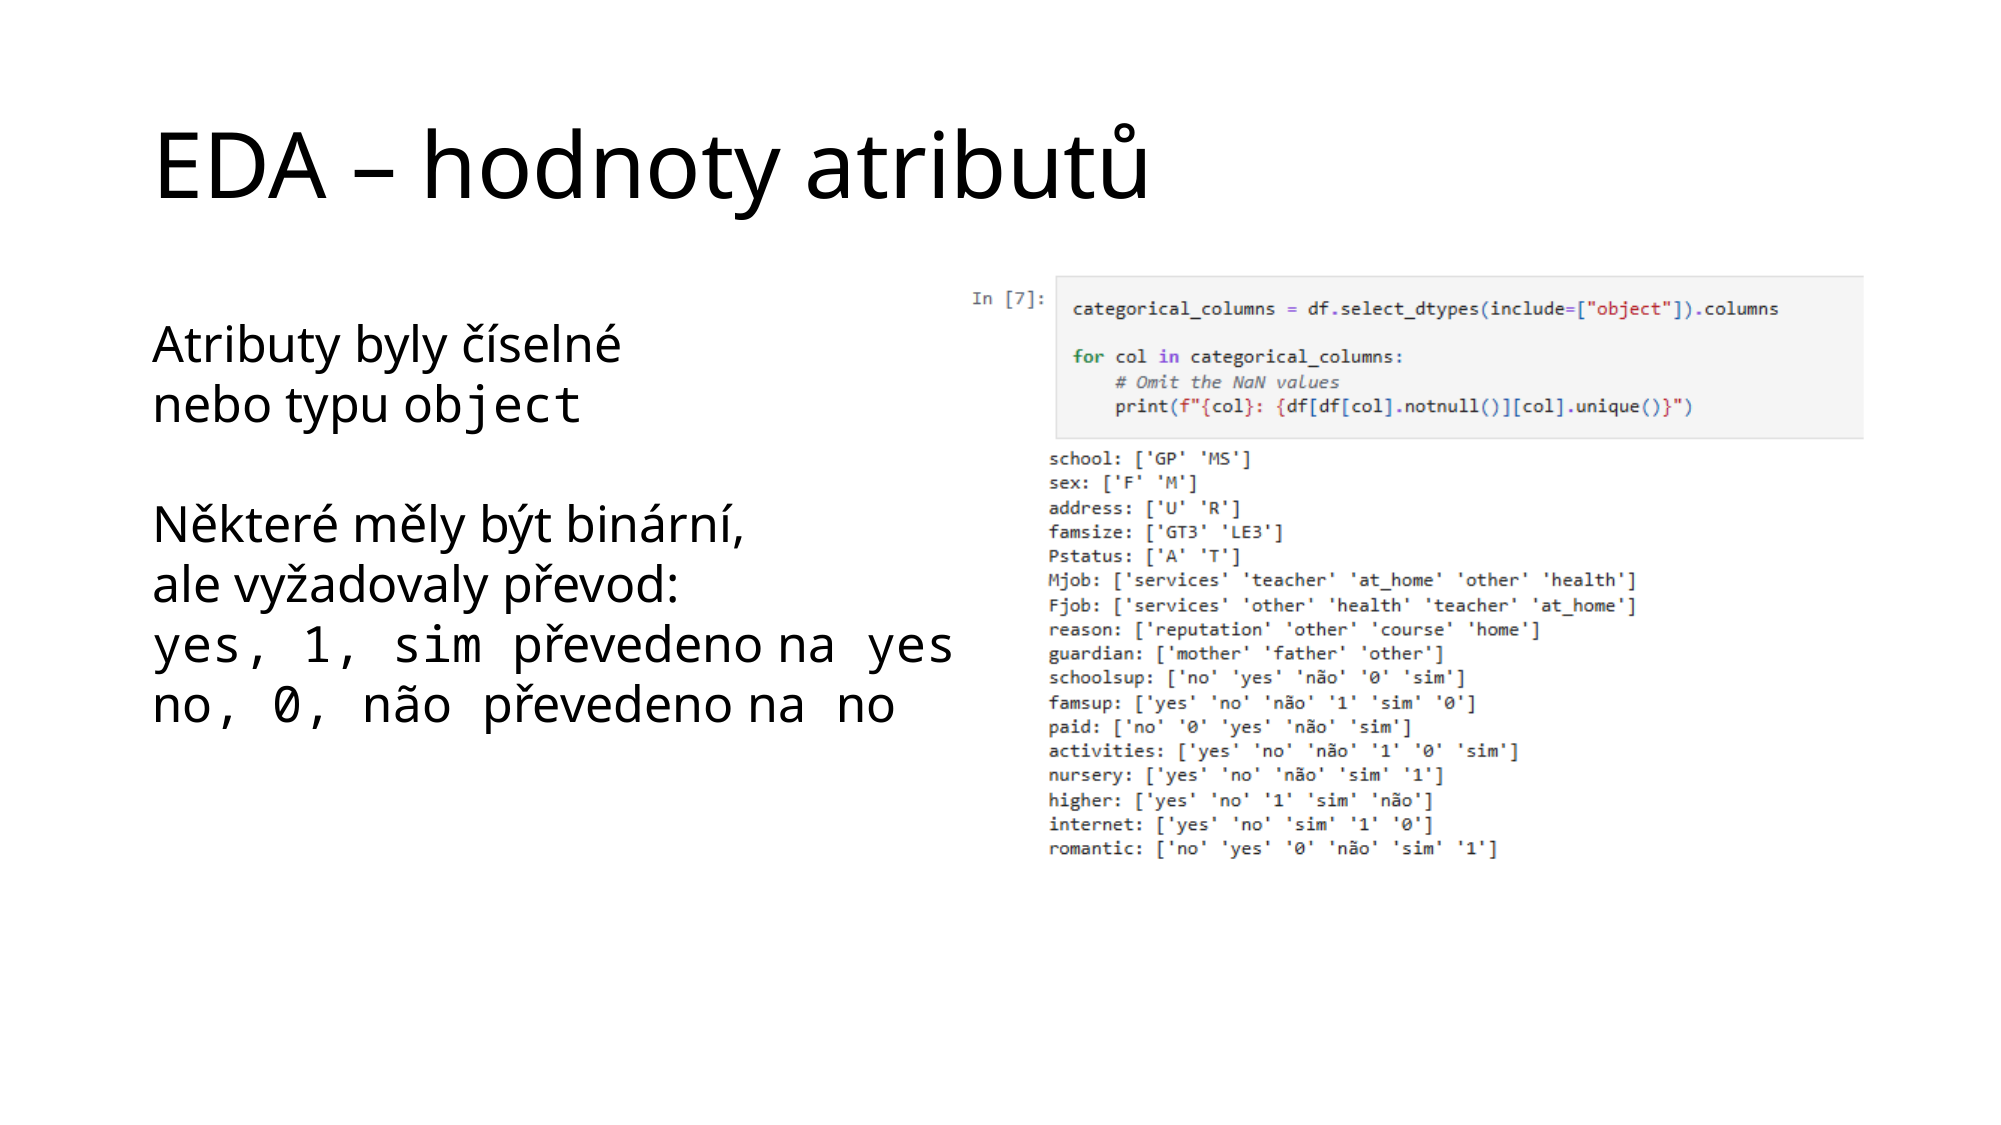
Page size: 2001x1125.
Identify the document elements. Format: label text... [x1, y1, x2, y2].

text_box Atributy byly číselné nebo typu object Některé měly být binární, ale vyžadovaly převod: yes, 1, sim převedeno na yes no, 0, não převedeno na no [137, 304, 1240, 744]
title EDA – hodnoty atributů [137, 59, 1863, 278]
picture [938, 258, 1864, 868]
